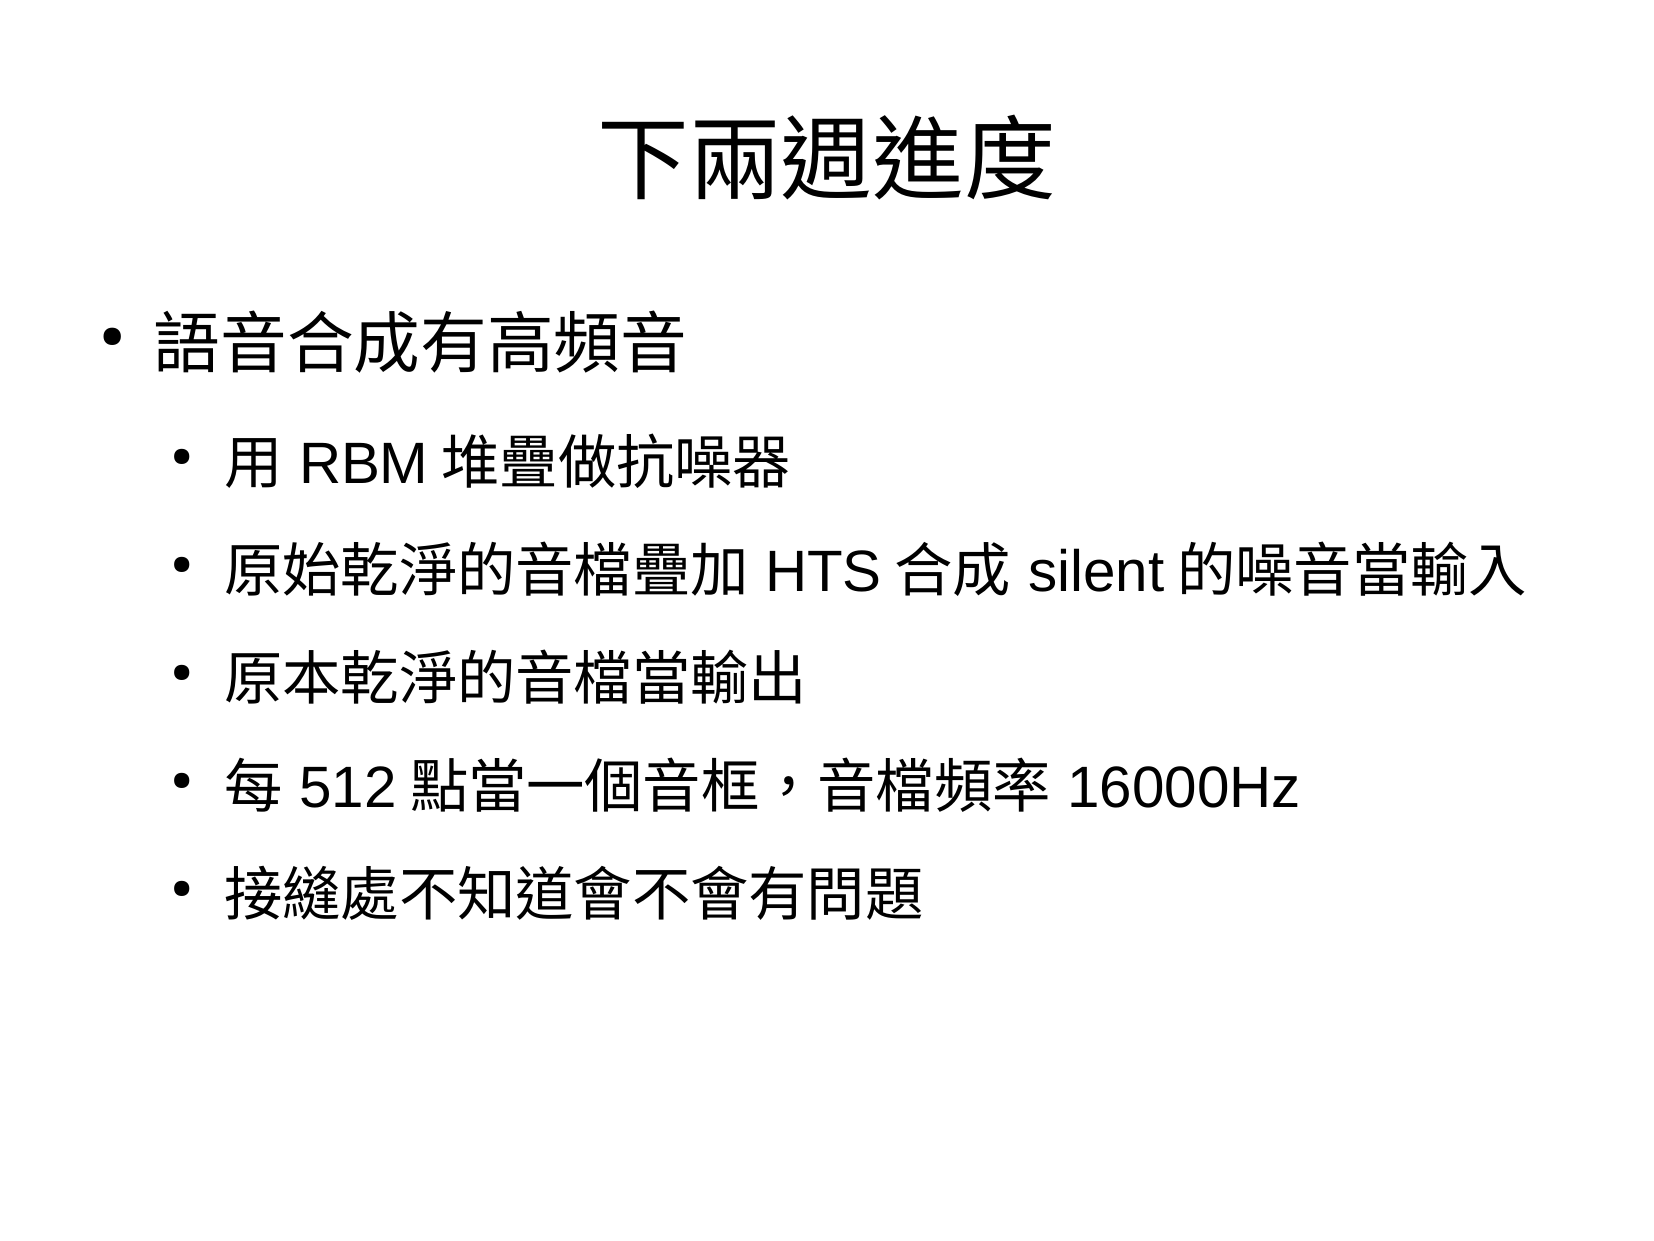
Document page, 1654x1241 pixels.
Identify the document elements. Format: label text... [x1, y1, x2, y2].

title 下兩週進度 [82, 49, 1571, 257]
list 語音合成有高頻音 用RBM堆疊做抗噪器 原始乾淨的音檔疊加HTS合成silent的噪音當輸入 原本乾淨的音檔當輸出 每512點當一個音框，音檔頻率16000Hz 接縫處不知道會不會有問題 [82, 290, 1571, 1010]
